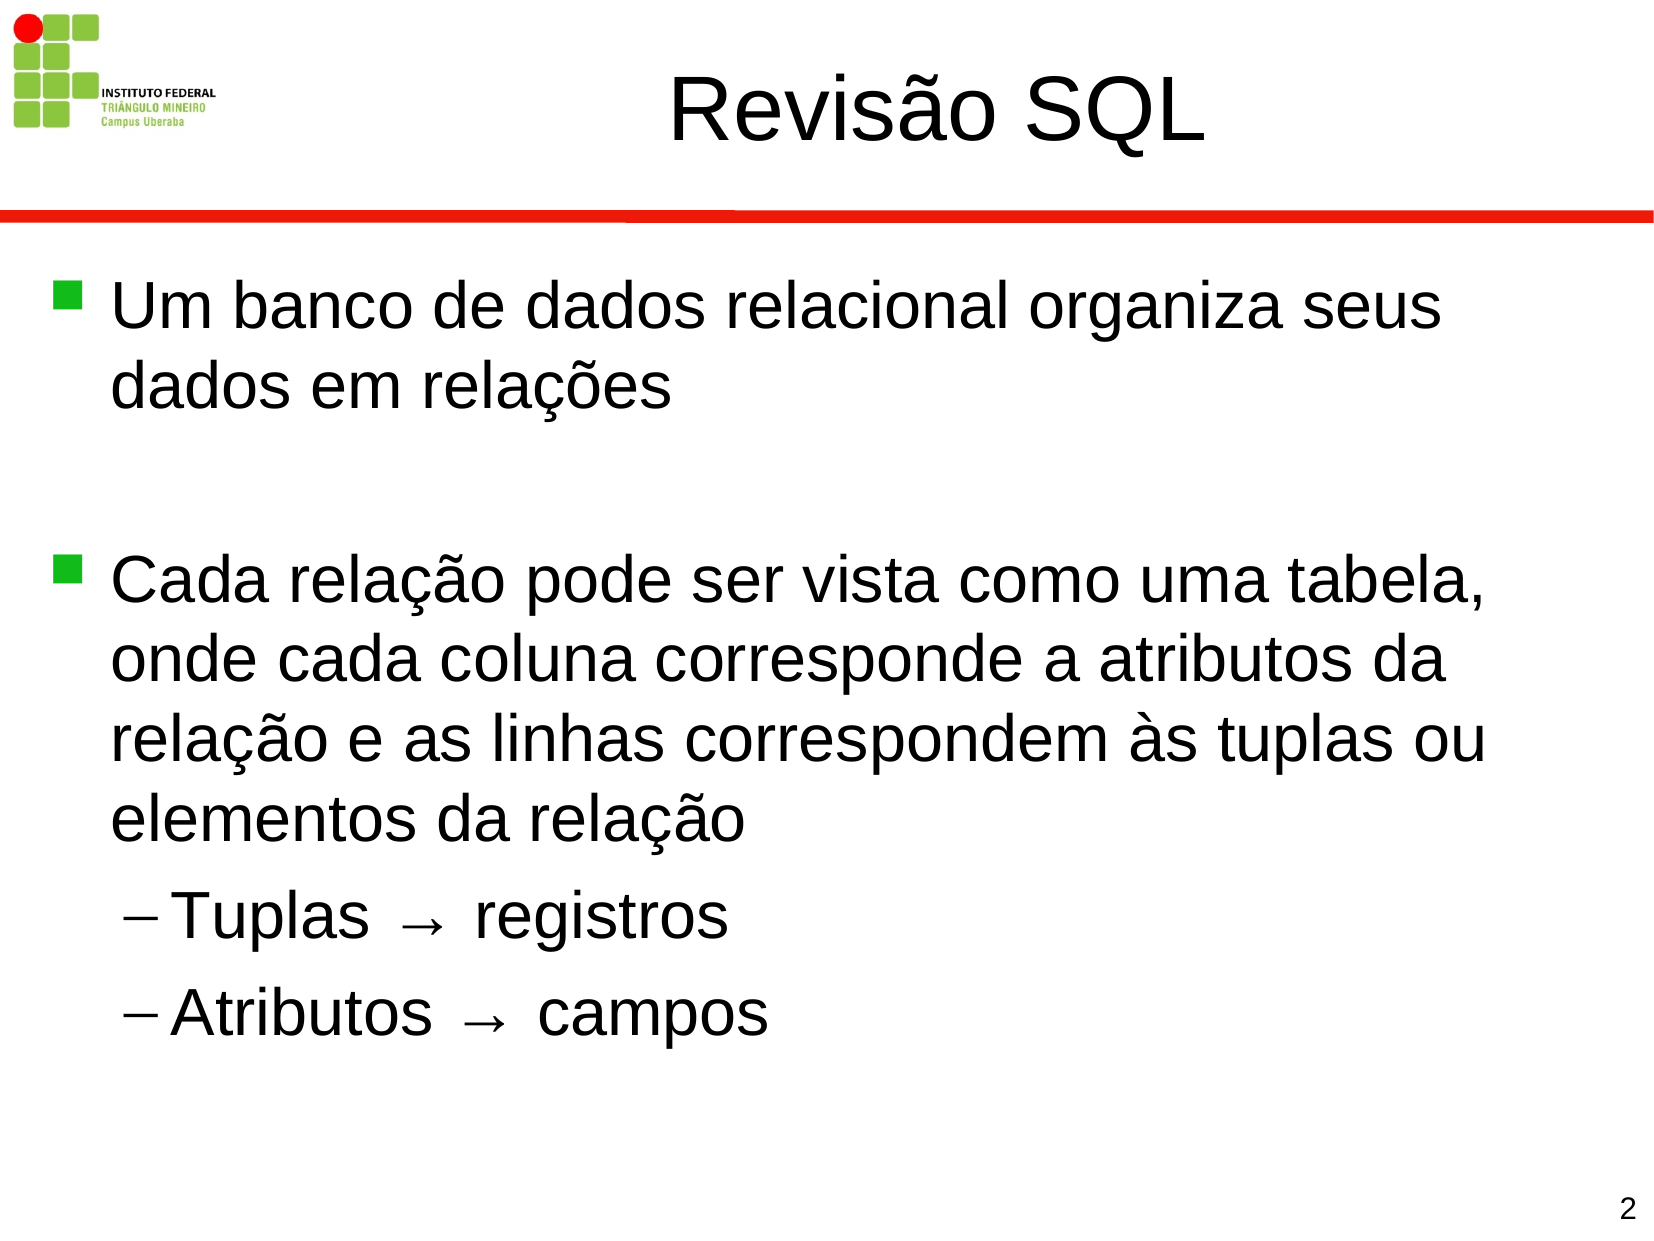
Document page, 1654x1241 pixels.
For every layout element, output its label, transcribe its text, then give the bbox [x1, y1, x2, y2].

text_box <número> [1185, 1179, 1654, 1220]
text_box Um banco de dados relacional organiza seus dados em relações Cada relação pode ser vista como uma tabela, onde cada coluna corresponde a atributos da relação e as linhas correspondem às tuplas ou elementos da relação Tuplas → registros Atributos → campos [32, 253, 1622, 1205]
picture [0, 2, 228, 139]
text_box Revisão SQL [253, 0, 1622, 207]
